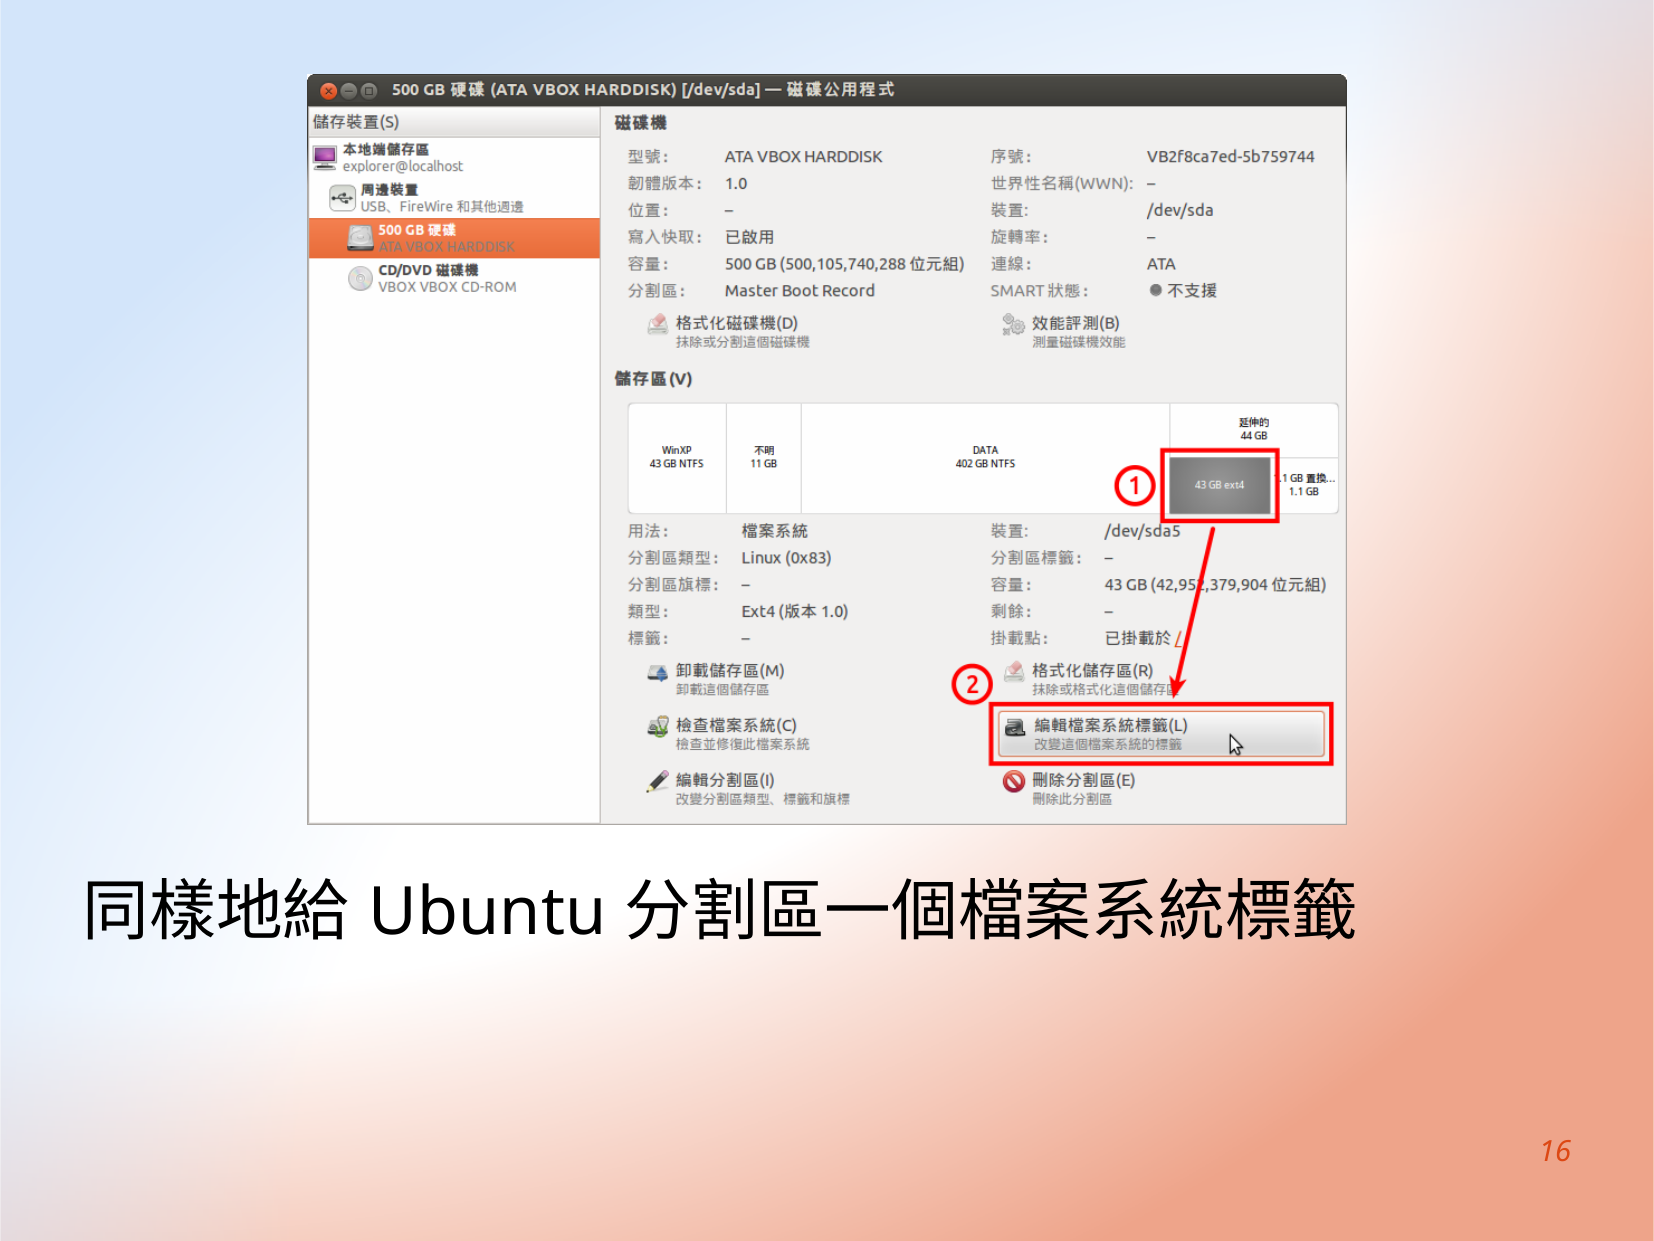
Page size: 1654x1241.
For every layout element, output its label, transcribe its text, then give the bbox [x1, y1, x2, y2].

list 同樣地給Ubuntu分割區一個檔案系統標籤 [82, 857, 1571, 1201]
picture [0, 0, 1654, 1241]
